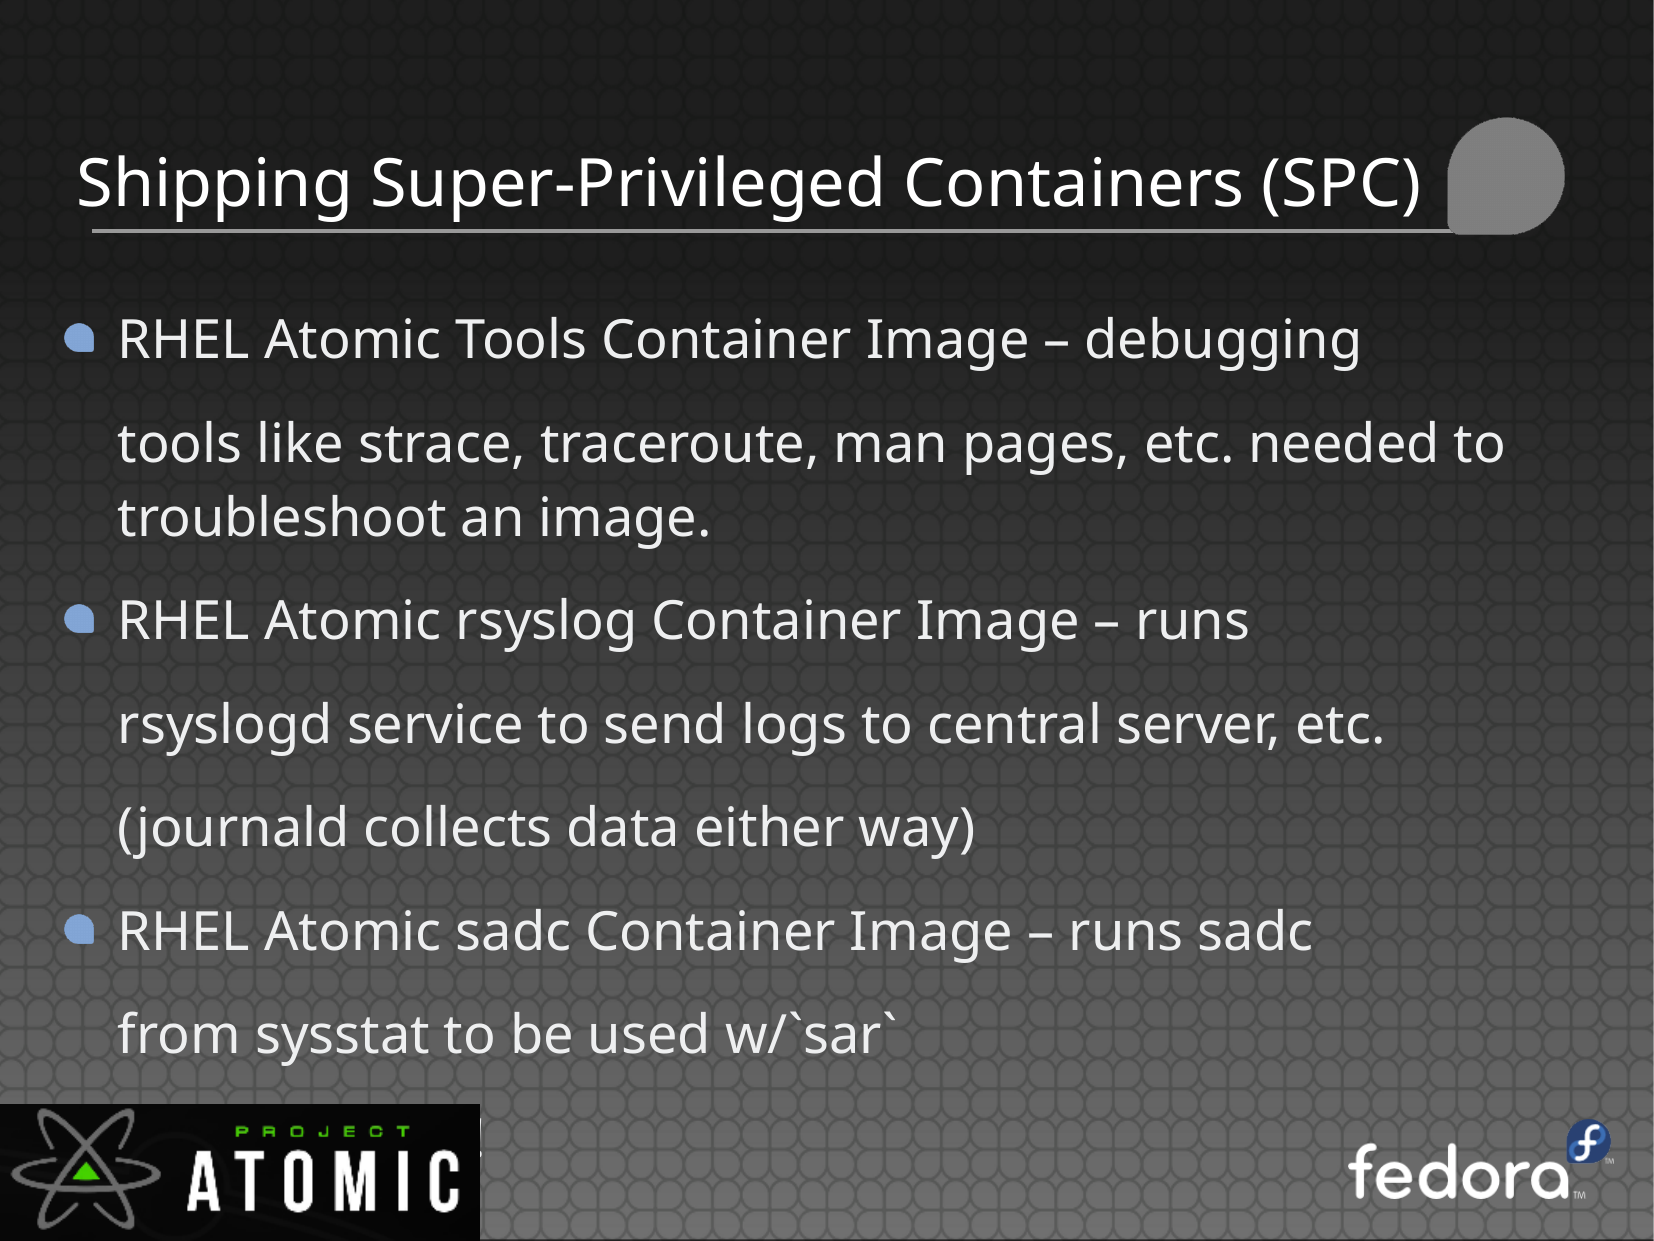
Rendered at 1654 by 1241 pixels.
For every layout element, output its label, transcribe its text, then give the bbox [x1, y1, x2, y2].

picture [0, 0, 1654, 1241]
list RHEL Atomic Tools Container Image – debugging tools like strace, traceroute, man pages, etc. needed to troubleshoot an image. RHEL Atomic rsyslog Container Image – runs rsyslogd service to send logs to central server, etc. (journald collects data either way) RHEL Atomic sadc Container Image – runs sadc from sysstat to be used w/`sar` More to come! [46, 300, 1536, 1167]
title Shipping Super-Privileged Containers (SPC) [76, 112, 1566, 249]
